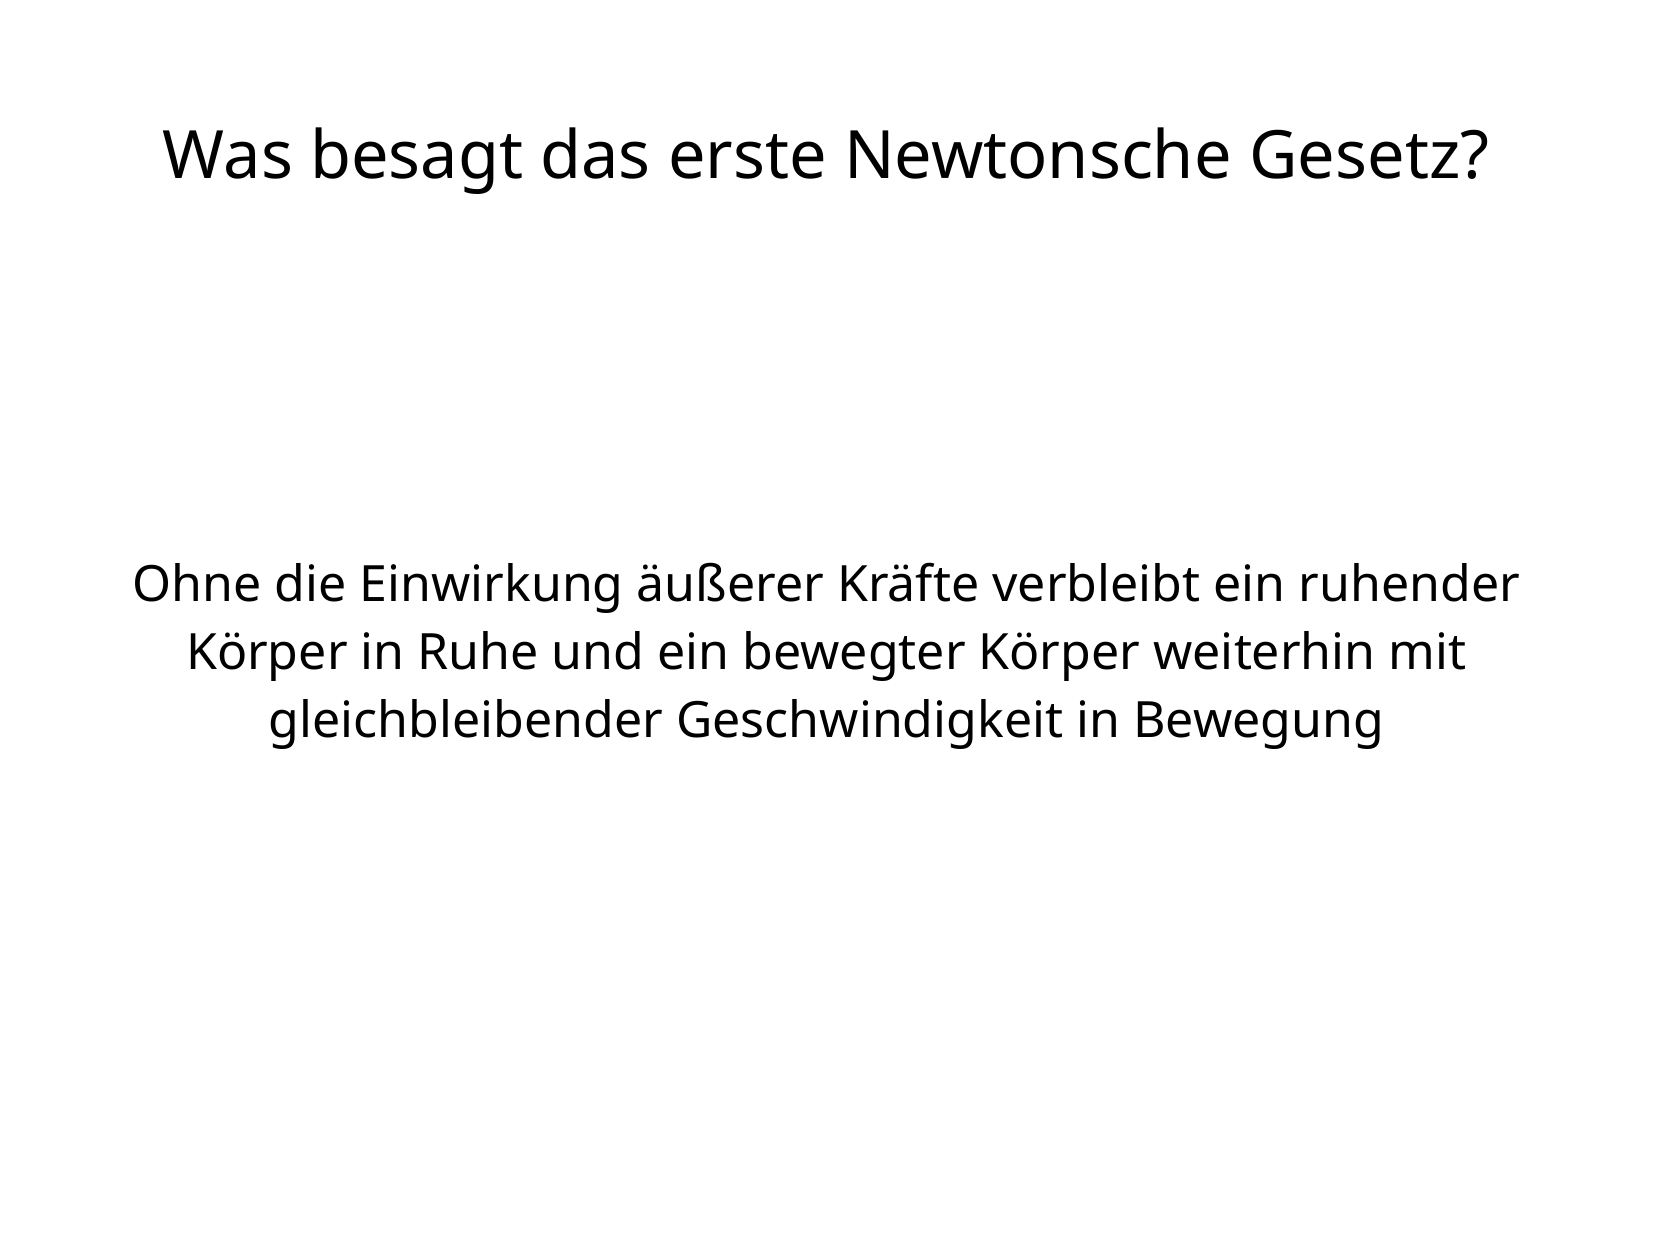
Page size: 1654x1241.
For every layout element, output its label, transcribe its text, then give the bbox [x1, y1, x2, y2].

subtitle Ohne die Einwirkung äußerer Kräfte verbleibt ein ruhender Körper in Ruhe und ein bewegter Körper weiterhin mit gleichbleibender Geschwindigkeit in Bewegung [82, 290, 1571, 1010]
title Was besagt das erste Newtonsche Gesetz? [82, 49, 1571, 257]
